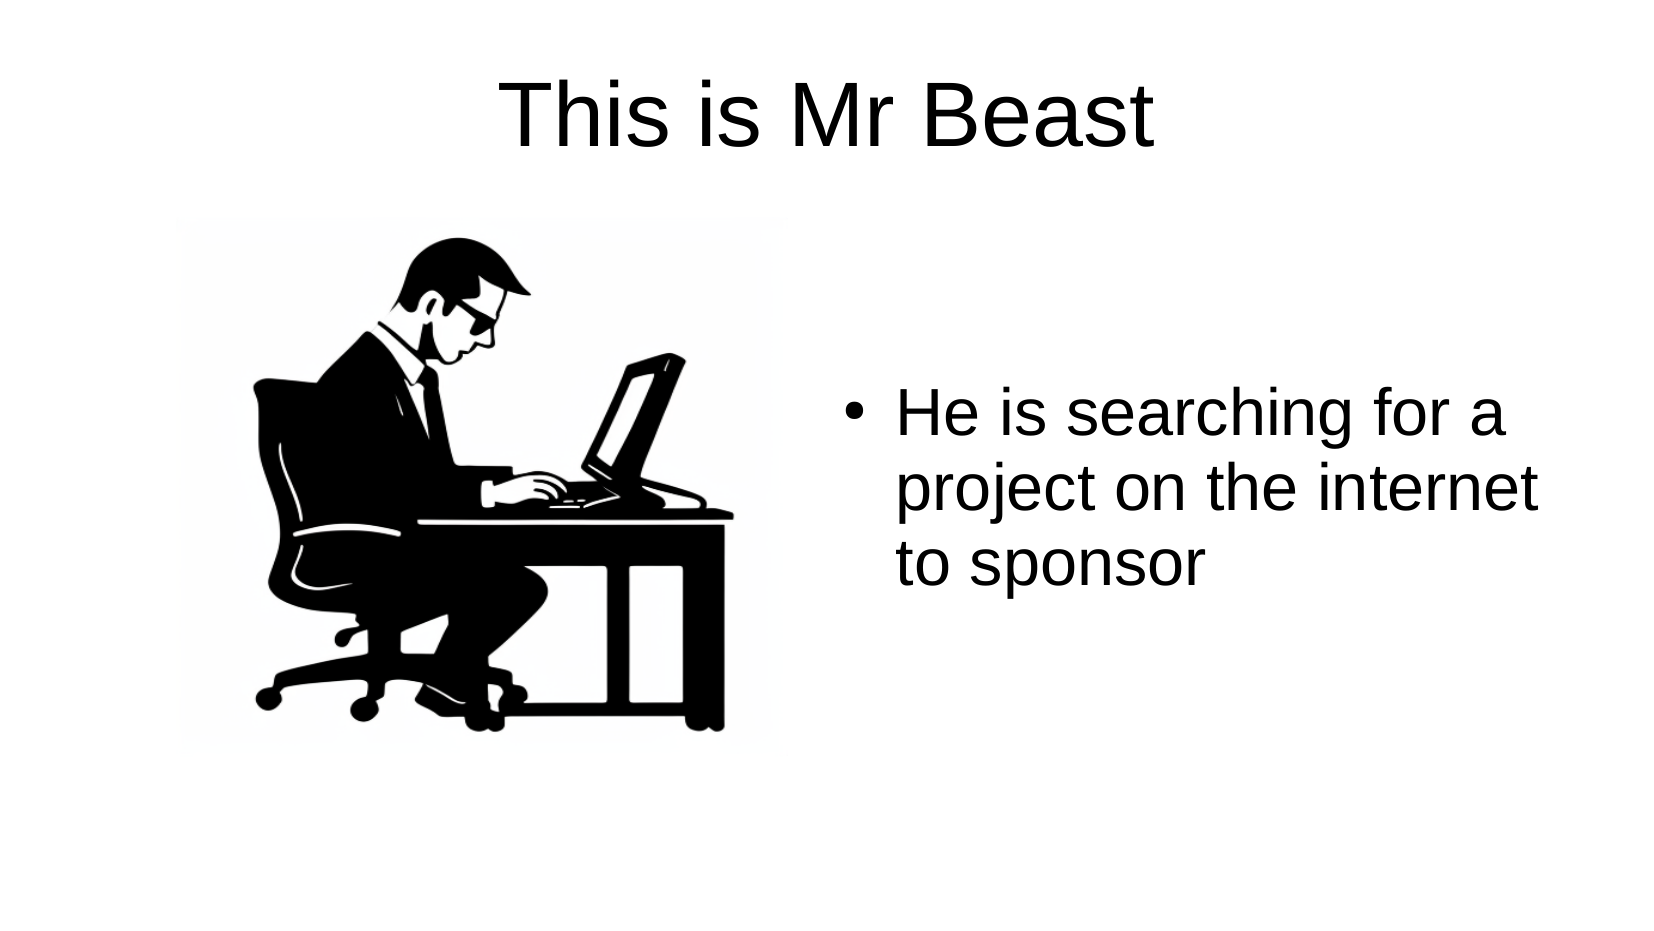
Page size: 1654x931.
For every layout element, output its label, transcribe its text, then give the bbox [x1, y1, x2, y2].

list He is searching for a project on the internet to sponsor [825, 375, 1552, 645]
picture [176, 217, 788, 758]
title This is Mr Beast [82, 37, 1571, 193]
